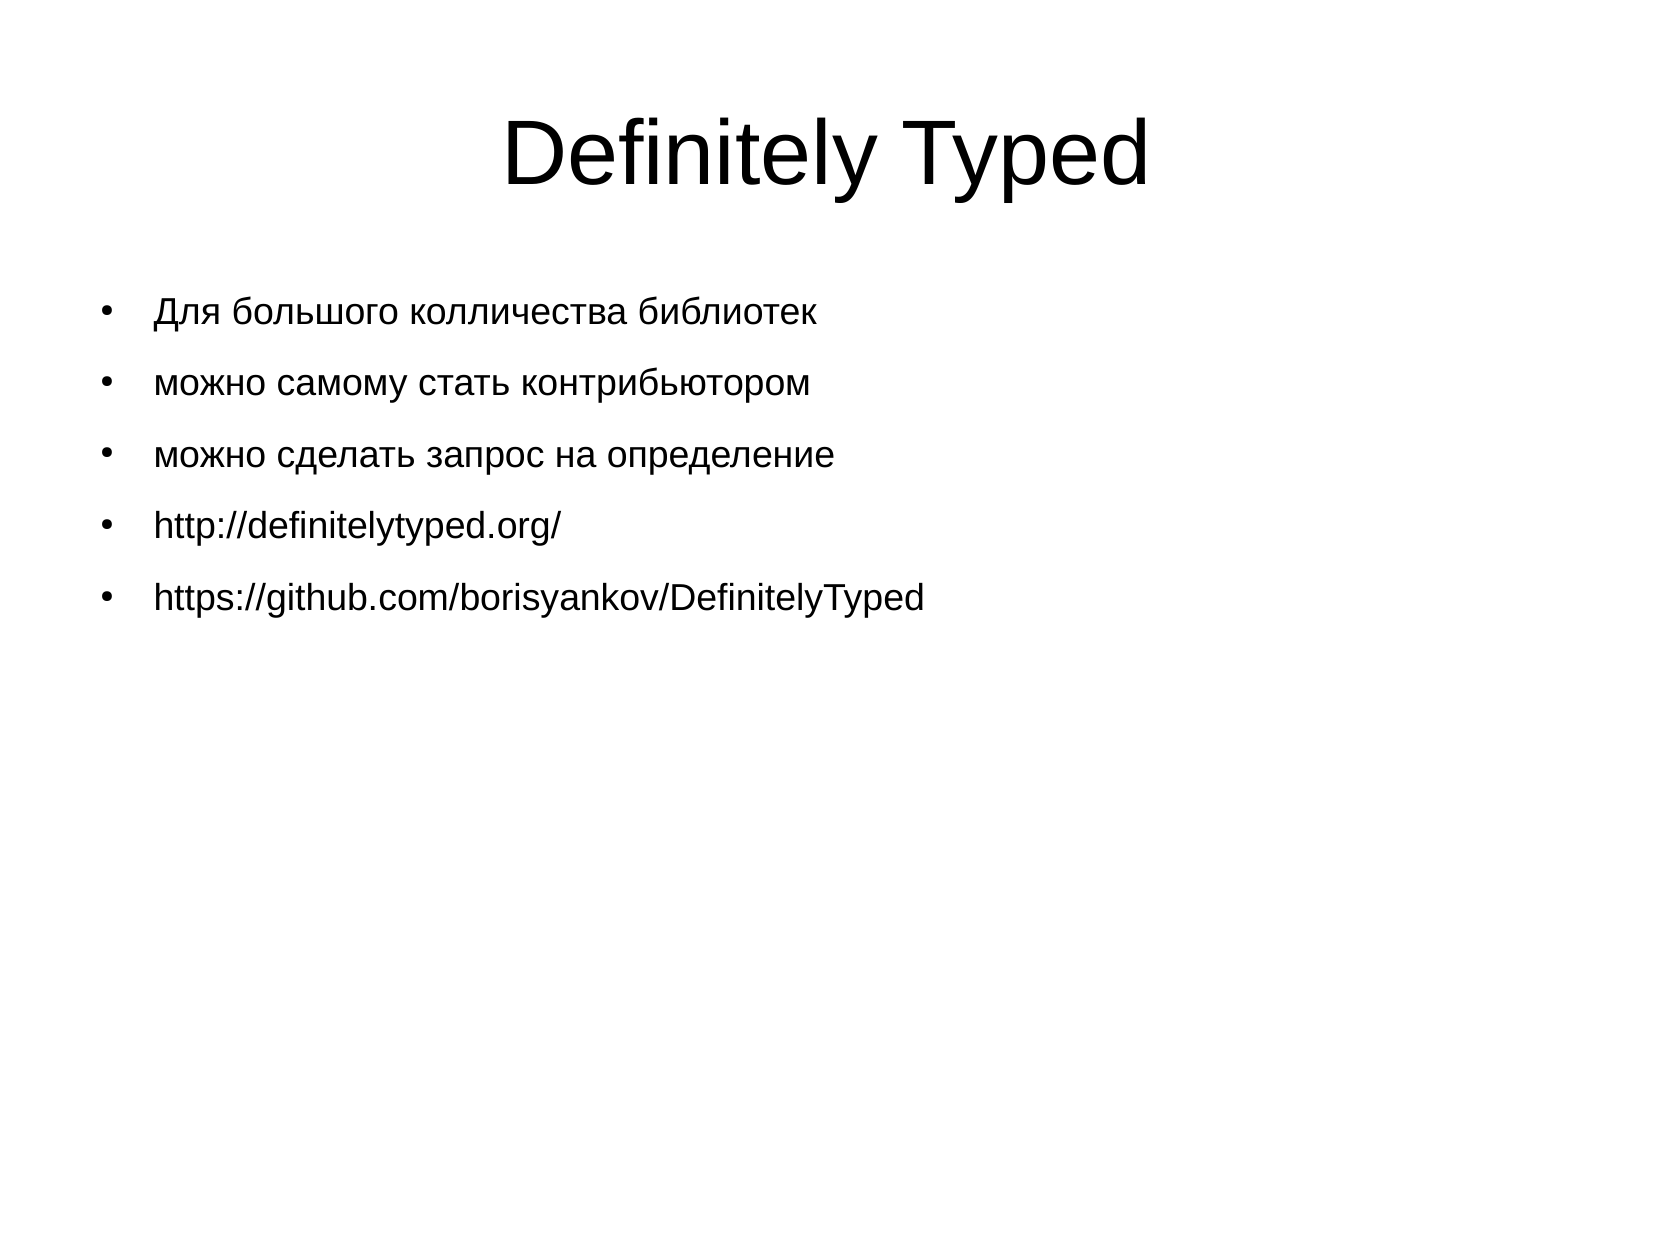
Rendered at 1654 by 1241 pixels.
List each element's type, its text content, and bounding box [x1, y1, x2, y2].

title Definitely Typed [82, 49, 1571, 257]
list Для большого колличества библиотек можно самому стать контрибьютором можно сделать запрос на определение http://definitelytyped.org/ https://github.com/borisyankov/DefinitelyTyped [82, 290, 1571, 1010]
